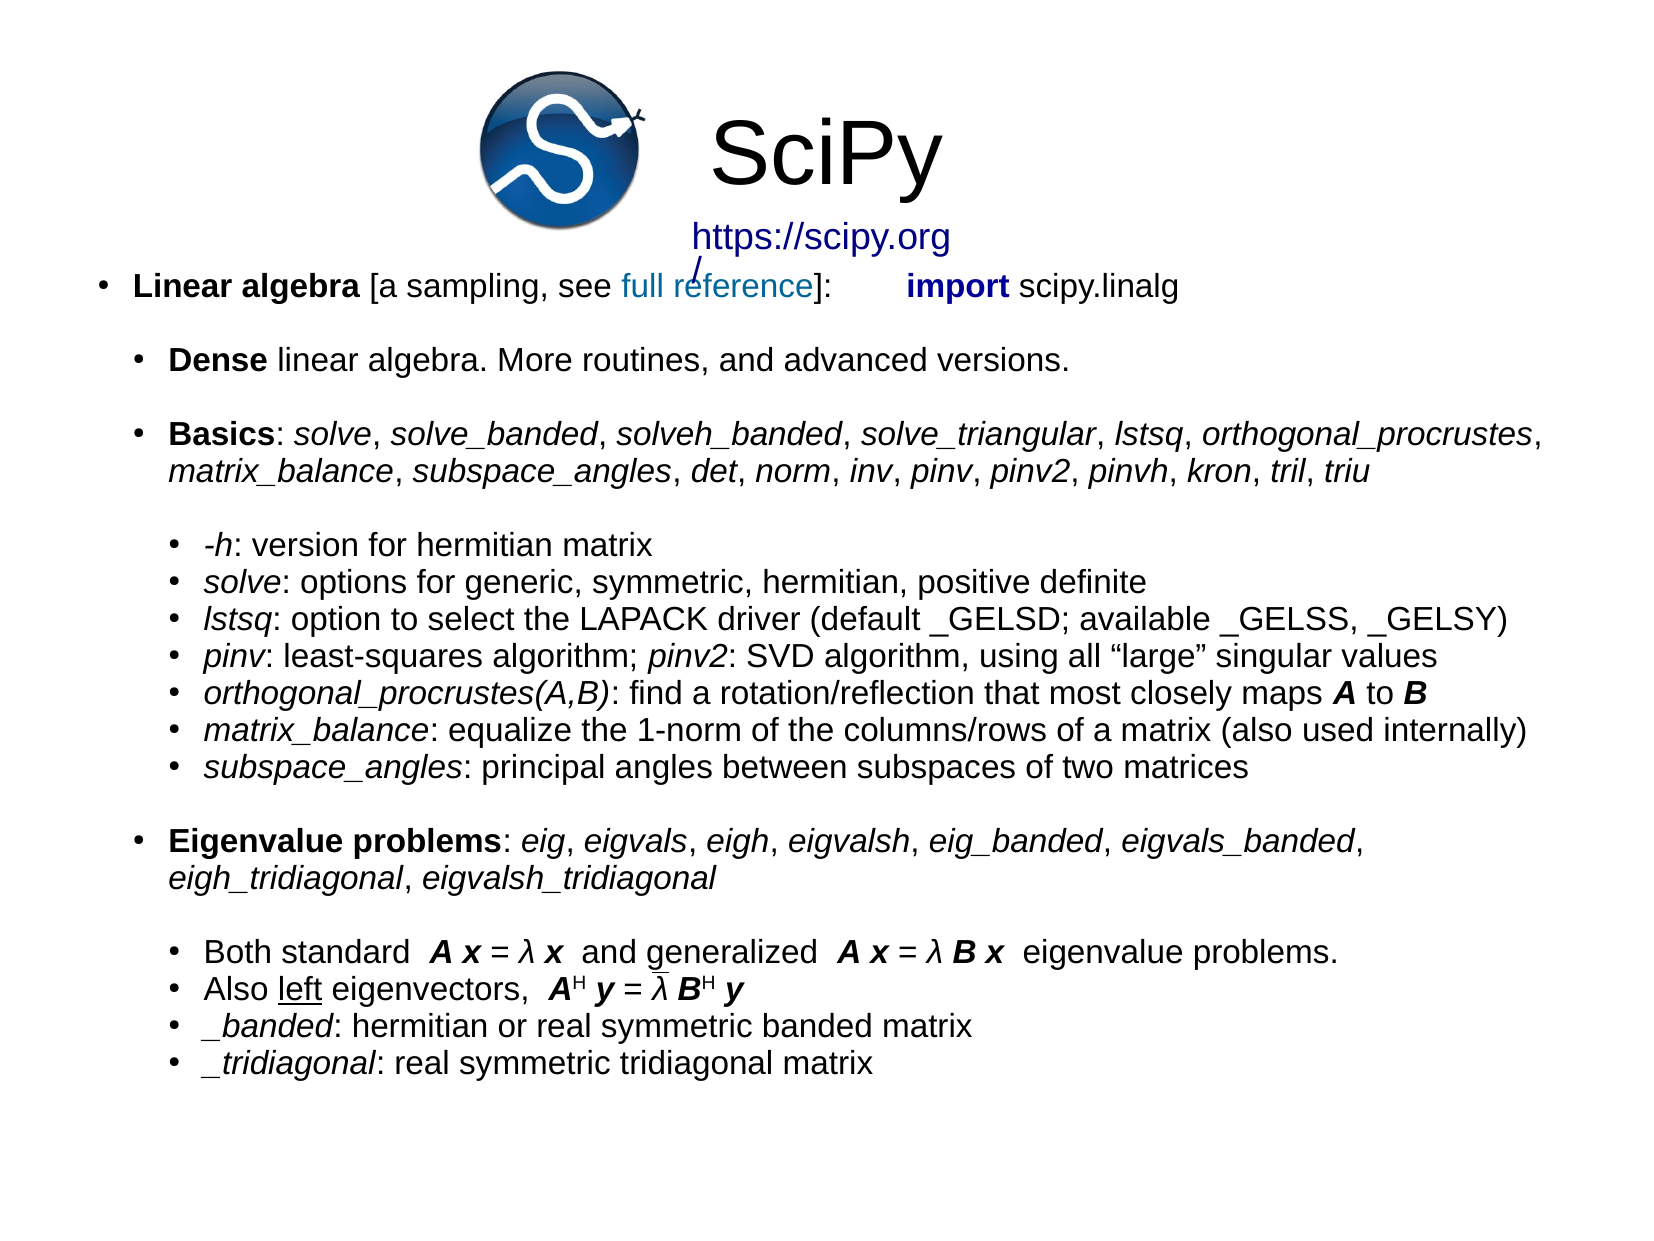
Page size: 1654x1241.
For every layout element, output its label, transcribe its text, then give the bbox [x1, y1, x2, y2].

text_box Linear algebra [a sampling, see full reference]: import scipy.linalg Dense linear algebra. More routines, and advanced versions. Basics: solve, solve_banded, solveh_banded, solve_triangular, lstsq, orthogonal_procrustes, matrix_balance, subspace_angles, det, norm, inv, pinv, pinv2, pinvh, kron, tril, triu -h: version for hermitian matrix solve: options for generic, symmetric, hermitian, positive definite lstsq: option to select the LAPACK driver (default _GELSD; available _GELSS, _GELSY) pinv: least-squares algorithm; pinv2: SVD algorithm, using all “large” singular values orthogonal_procrustes(A,B): find a rotation/reflection that most closely maps A to B matrix_balance: equalize the 1-norm of the columns/rows of a matrix (also used internally) subspace_angles: principal angles between subspaces of two matrices Eigenvalue problems: eig, eigvals, eigh, eigvalsh, eig_banded, eigvals_banded, eigh_tridiagonal, eigvalsh_tridiagonal Both standard A x = λ x and generalized A x = λ B x eigenvalue problems. Also left eigenvectors, AH y = λ BH y _banded: hermitian or real symmetric banded matrix _tridiagonal: real symmetric tridiagonal matrix [82, 222, 1561, 1177]
title SciPy [82, 49, 1571, 257]
text_box https://scipy.org/ [676, 207, 977, 265]
